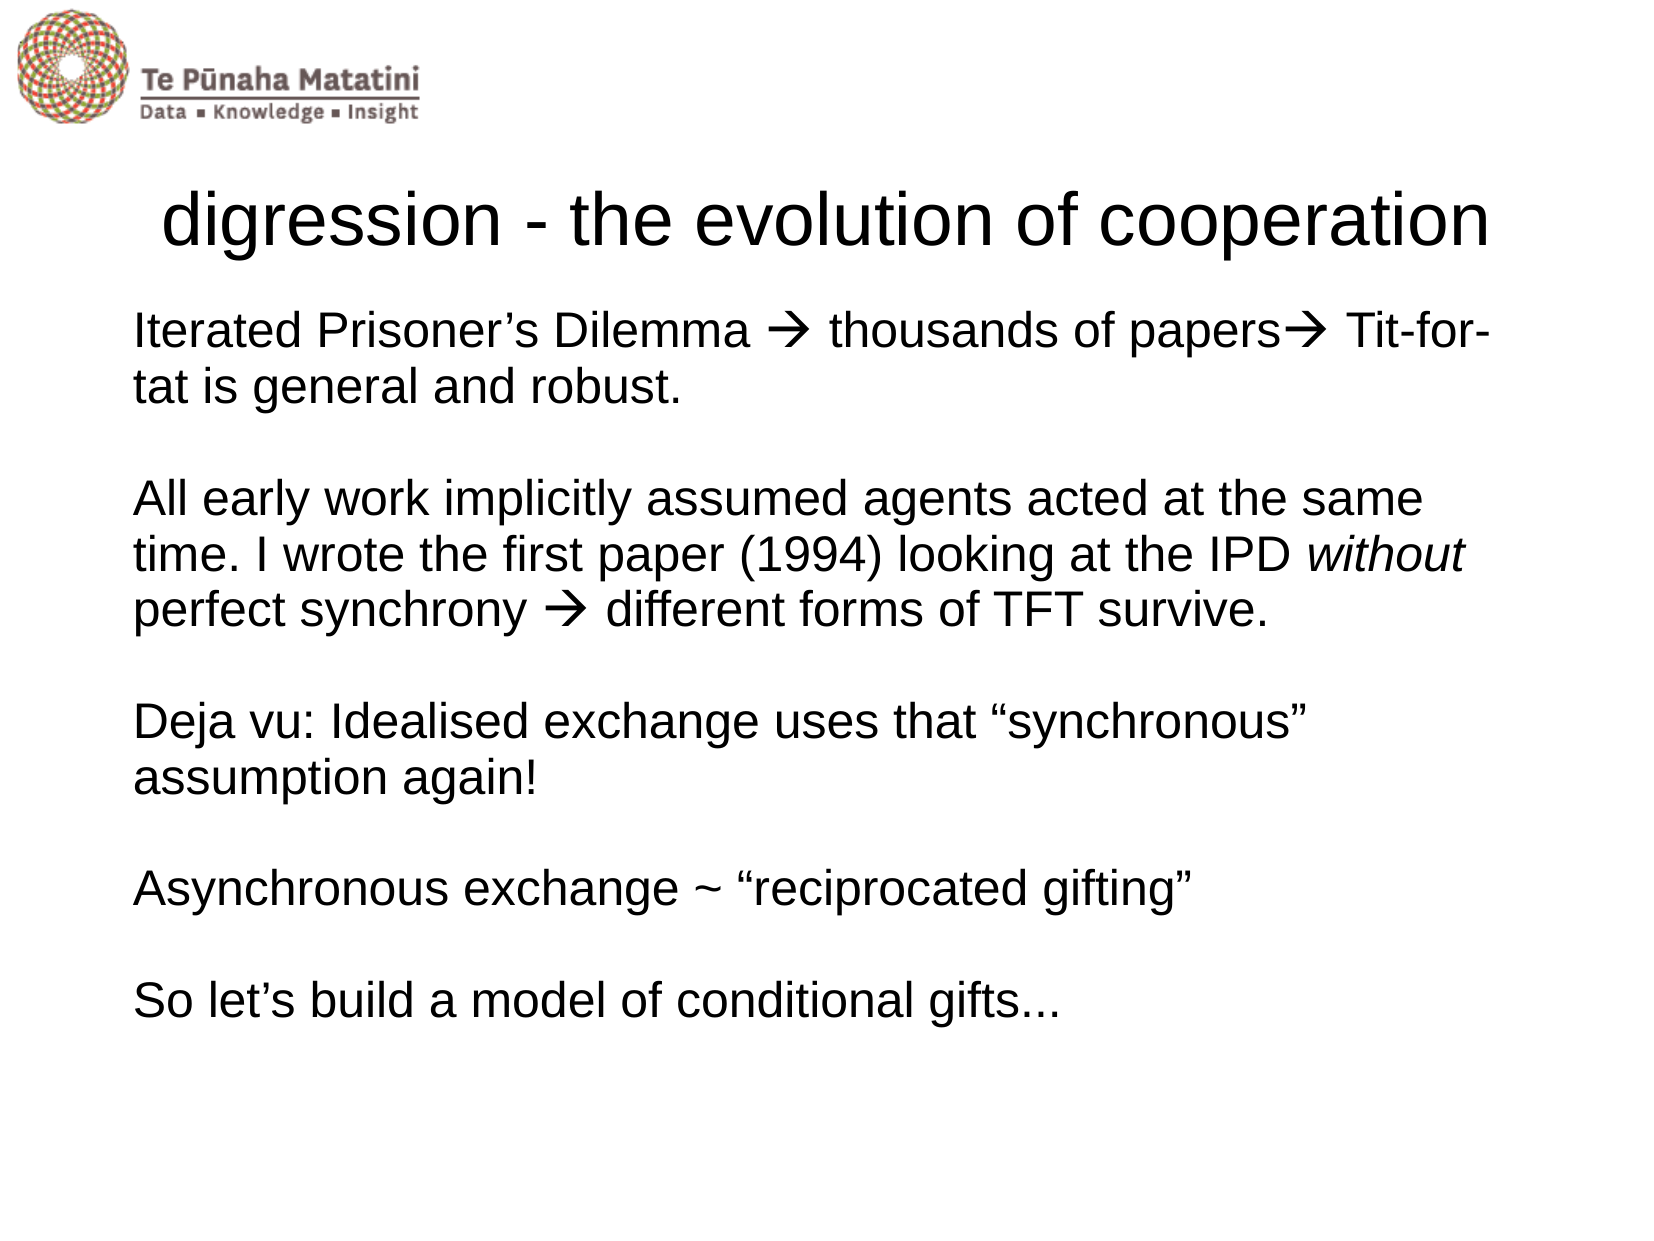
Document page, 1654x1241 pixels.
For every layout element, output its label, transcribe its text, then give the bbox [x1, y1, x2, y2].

title digression - the evolution of cooperation [82, 148, 1571, 291]
text_box Iterated Prisoner’s Dilemma  thousands of papers Tit-for-tat is general and robust. All early work implicitly assumed agents acted at the same time. I wrote the first paper (1994) looking at the IPD without perfect synchrony  different forms of TFT survive. Deja vu: Idealised exchange uses that “synchronous” assumption again! Asynchronous exchange ~ “reciprocated gifting” So let’s build a model of conditional gifts... [118, 295, 1560, 1146]
picture [17, 0, 455, 148]
